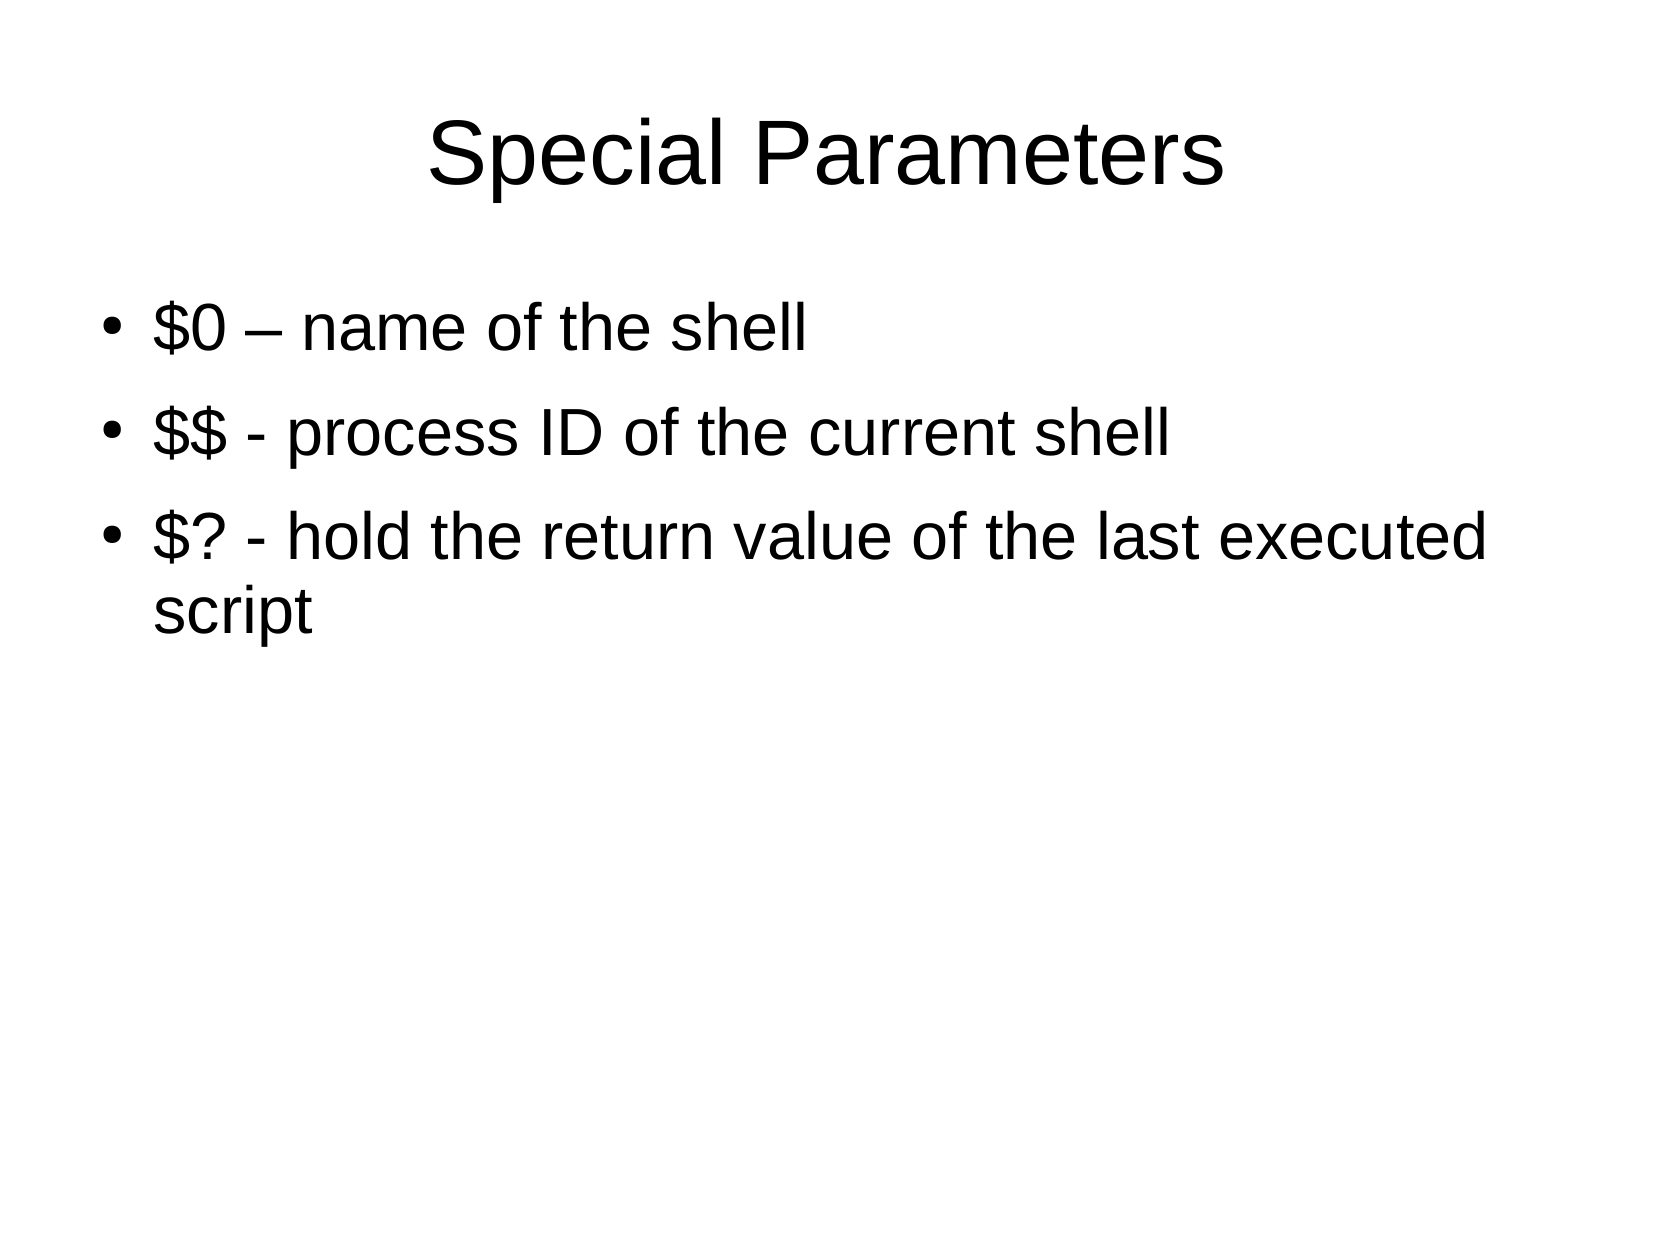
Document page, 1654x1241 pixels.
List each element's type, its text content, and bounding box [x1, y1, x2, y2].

list $0 – name of the shell $$ - process ID of the current shell $? - hold the return value of the last executed script [82, 290, 1571, 1010]
title Special Parameters [82, 49, 1571, 257]
